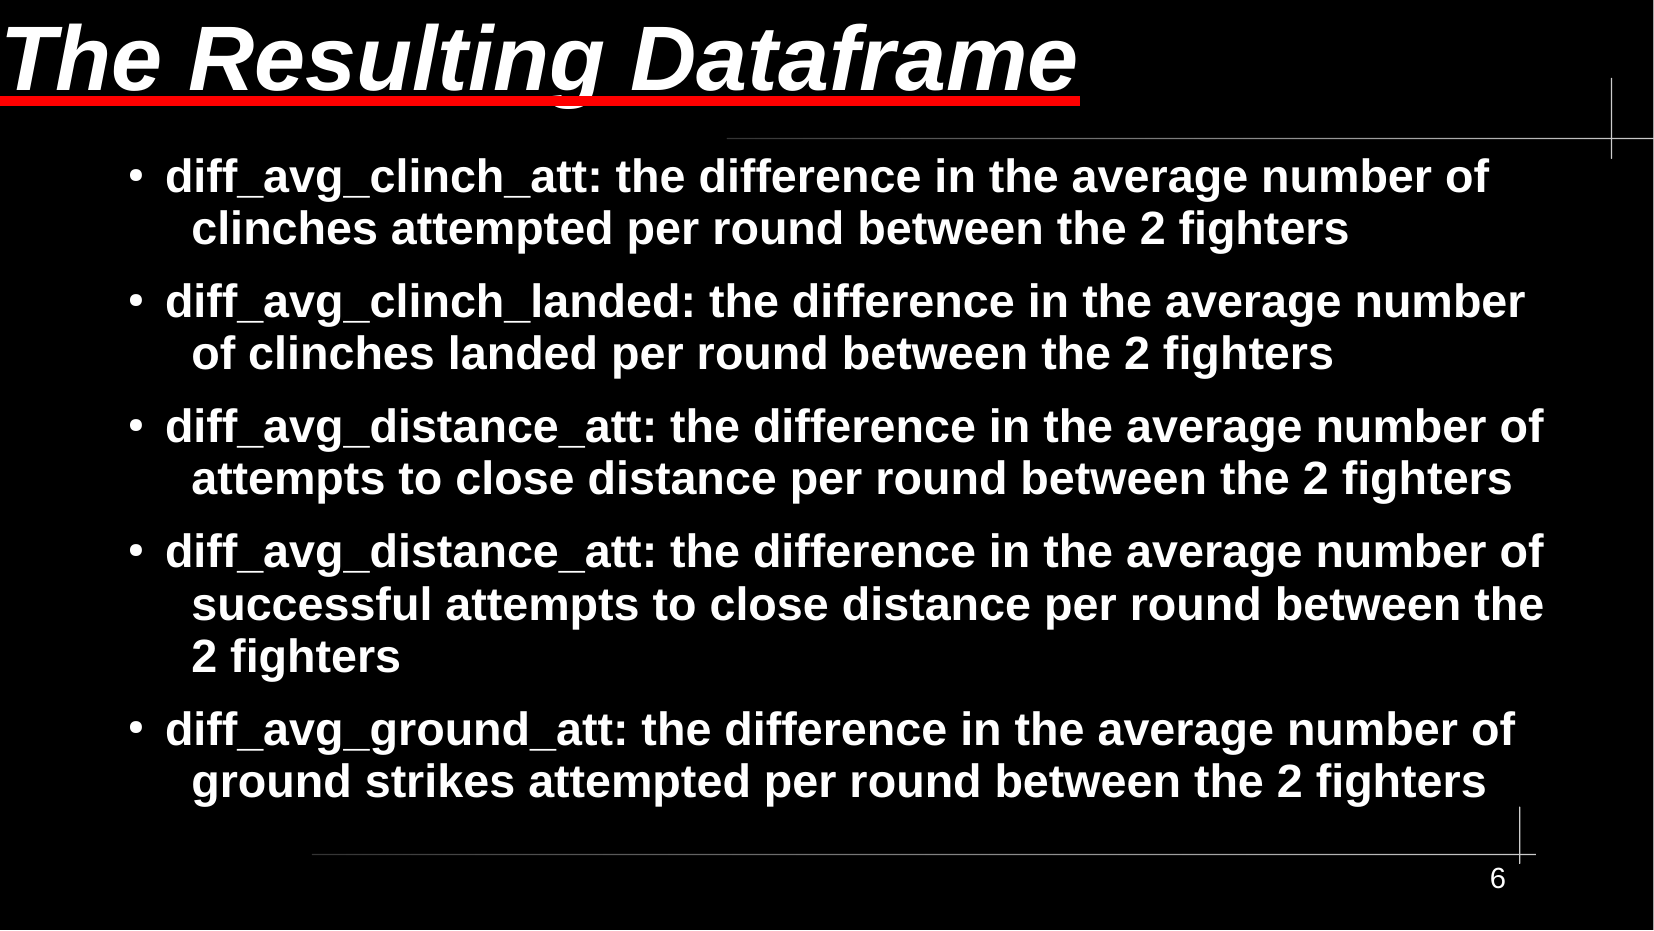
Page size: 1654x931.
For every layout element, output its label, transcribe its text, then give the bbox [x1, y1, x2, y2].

title The Resulting Dataframe [0, 0, 1565, 119]
list diff_avg_clinch_att: the difference in the average number of clinches attempted per round between the 2 fighters diff_avg_clinch_landed: the difference in the average number of clinches landed per round between the 2 fighters diff_avg_distance_att: the difference in the average number of attempts to close distance per round between the 2 fighters diff_avg_distance_att: the difference in the average number of successful attempts to close distance per round between the 2 fighters diff_avg_ground_att: the difference in the average number of ground strikes attempted per round between the 2 fighters [37, 150, 1576, 826]
